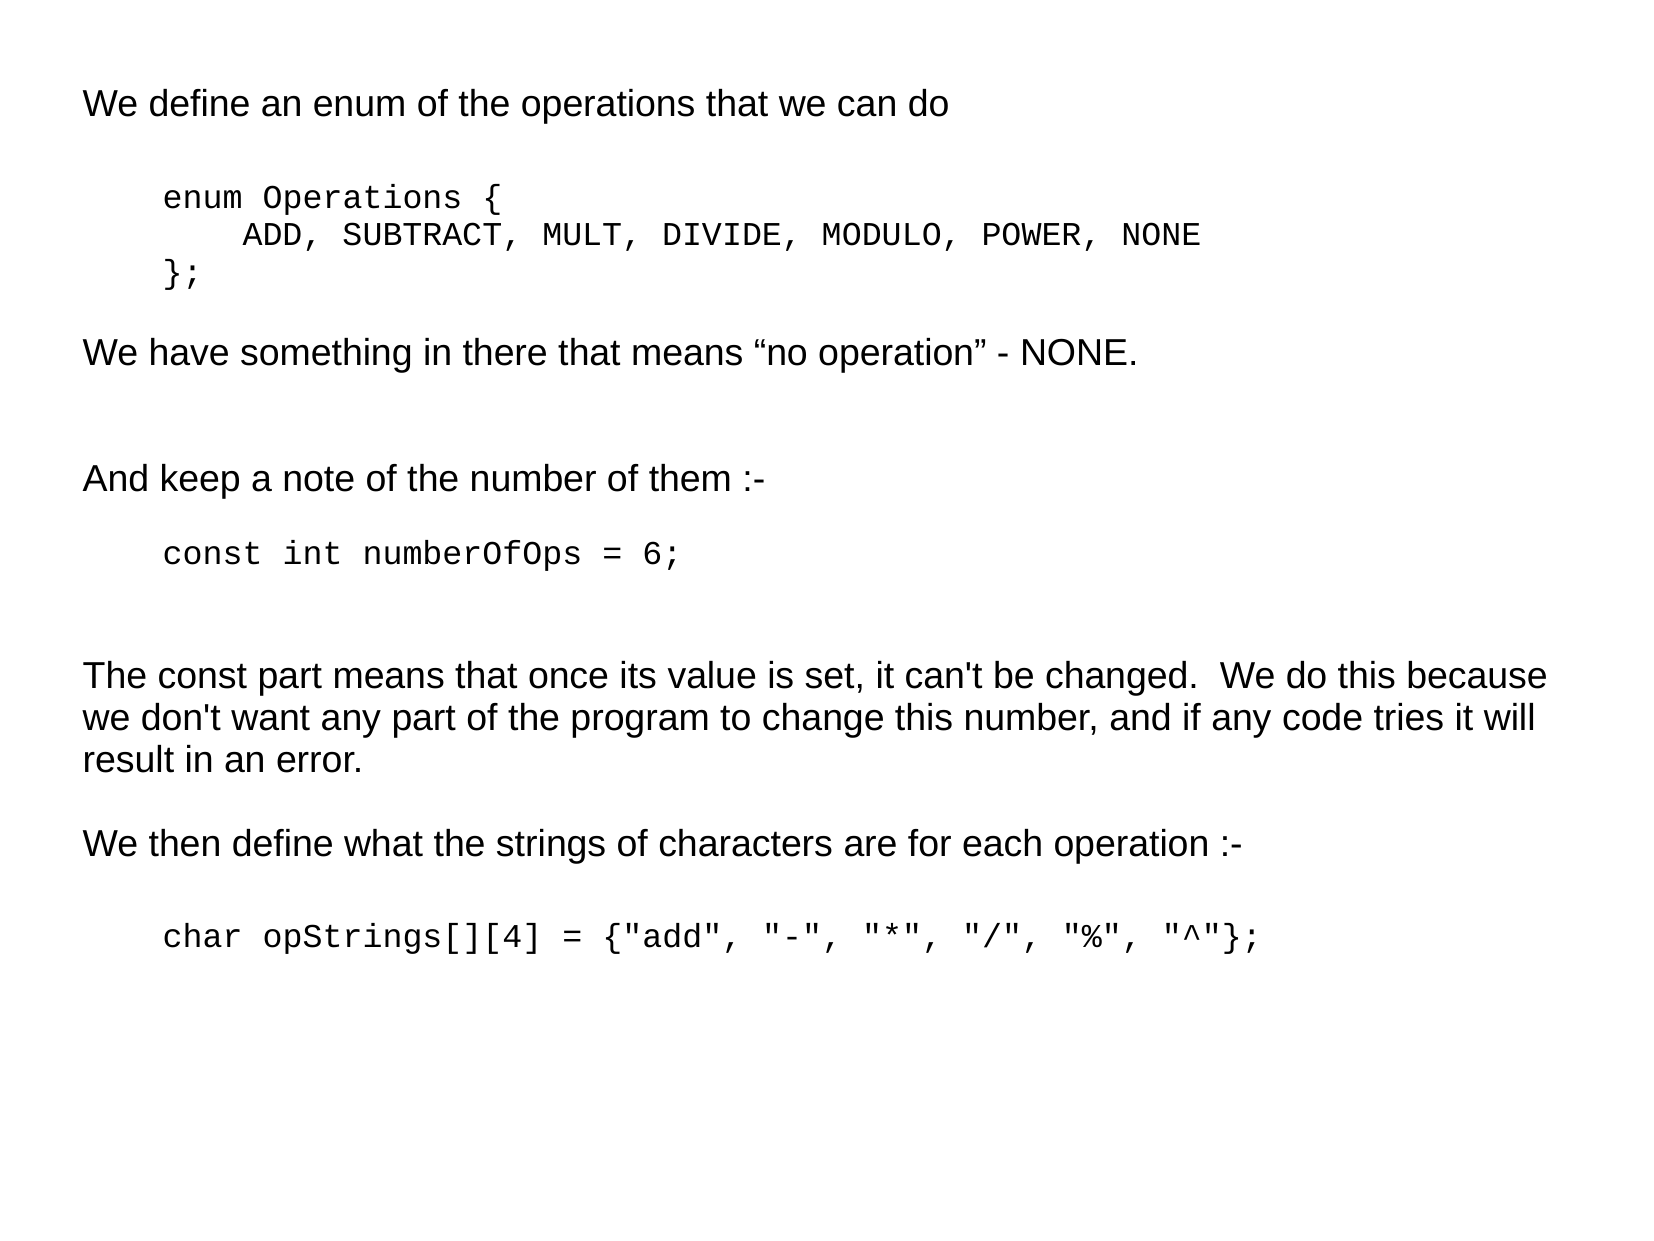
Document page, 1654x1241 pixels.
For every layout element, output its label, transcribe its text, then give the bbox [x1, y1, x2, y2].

subtitle We define an enum of the operations that we can do enum Operations { ADD, SUBTRACT, MULT, DIVIDE, MODULO, POWER, NONE }; We have something in there that means “no operation” - NONE. And keep a note of the number of them :- const int numberOfOps = 6; The const part means that once its value is set, it can't be changed. We do this because we don't want any part of the program to change this number, and if any code tries it will result in an error. We then define what the strings of characters are for each operation :- char opStrings[][4] = {"add", "-", "*", "/", "%", "^"}; [82, 82, 1583, 1158]
